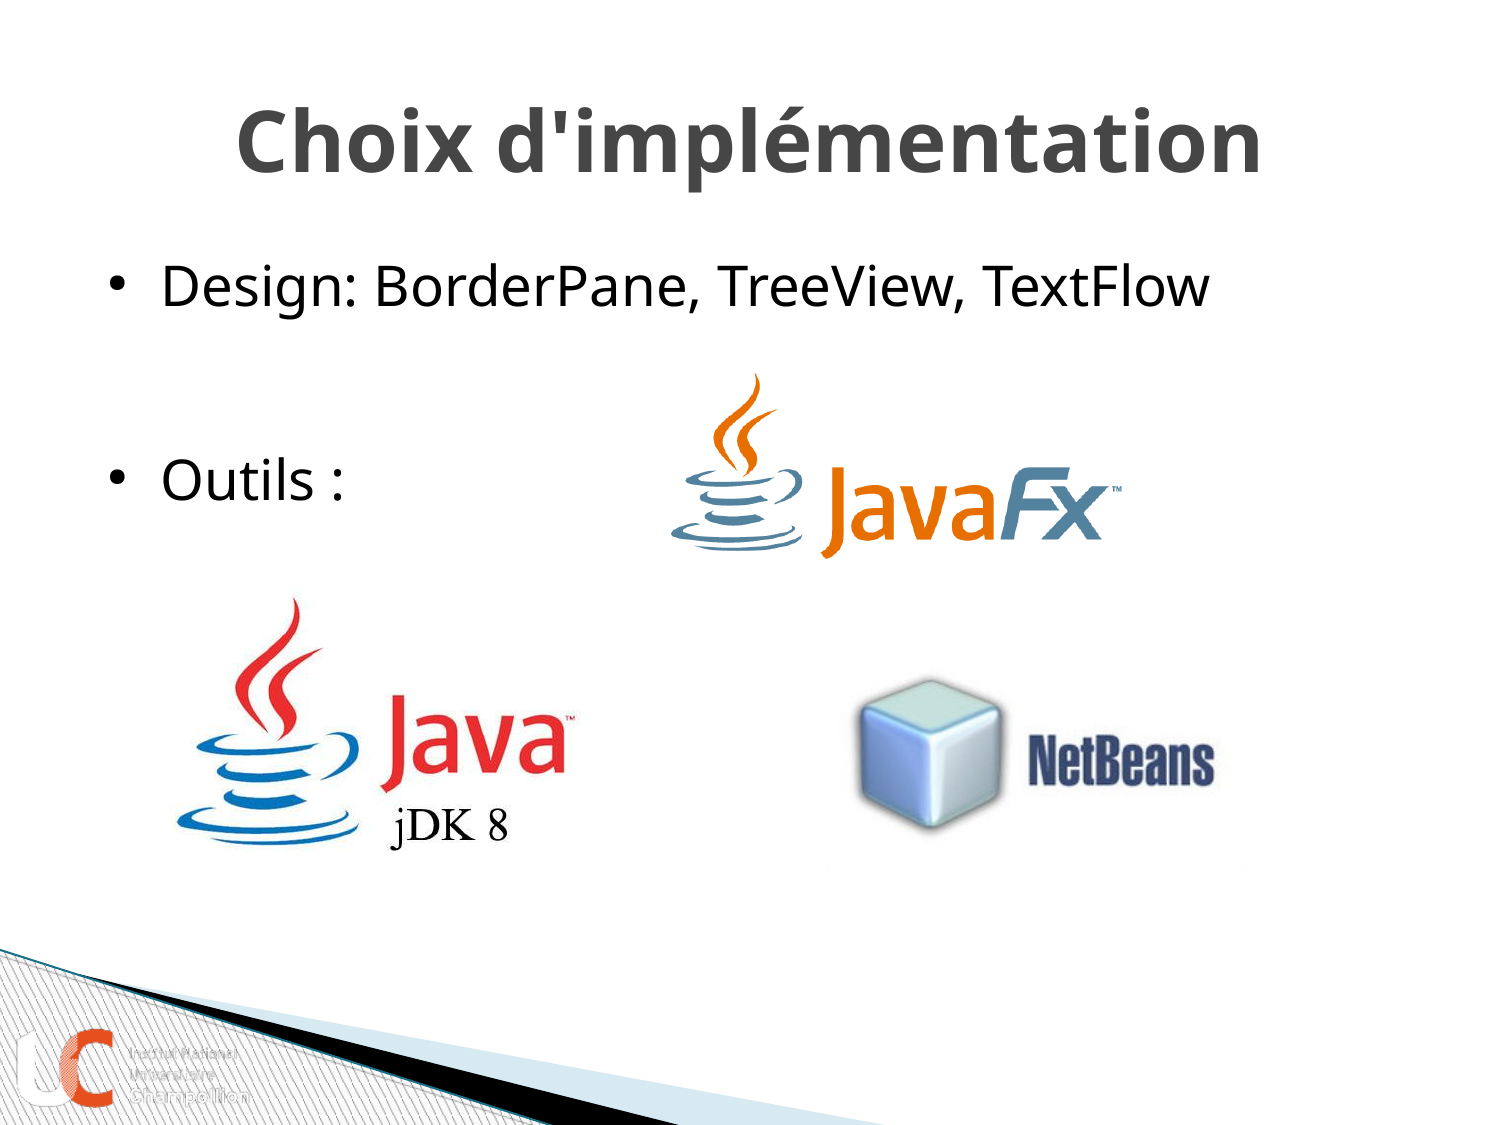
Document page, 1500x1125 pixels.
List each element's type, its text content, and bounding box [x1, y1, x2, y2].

list Design: BorderPane, TreeView, TextFlow Outils : [75, 243, 1425, 986]
title Choix d'implémentation [75, 45, 1425, 233]
picture [135, 339, 1186, 886]
picture [825, 644, 1247, 871]
picture [0, 952, 543, 1125]
